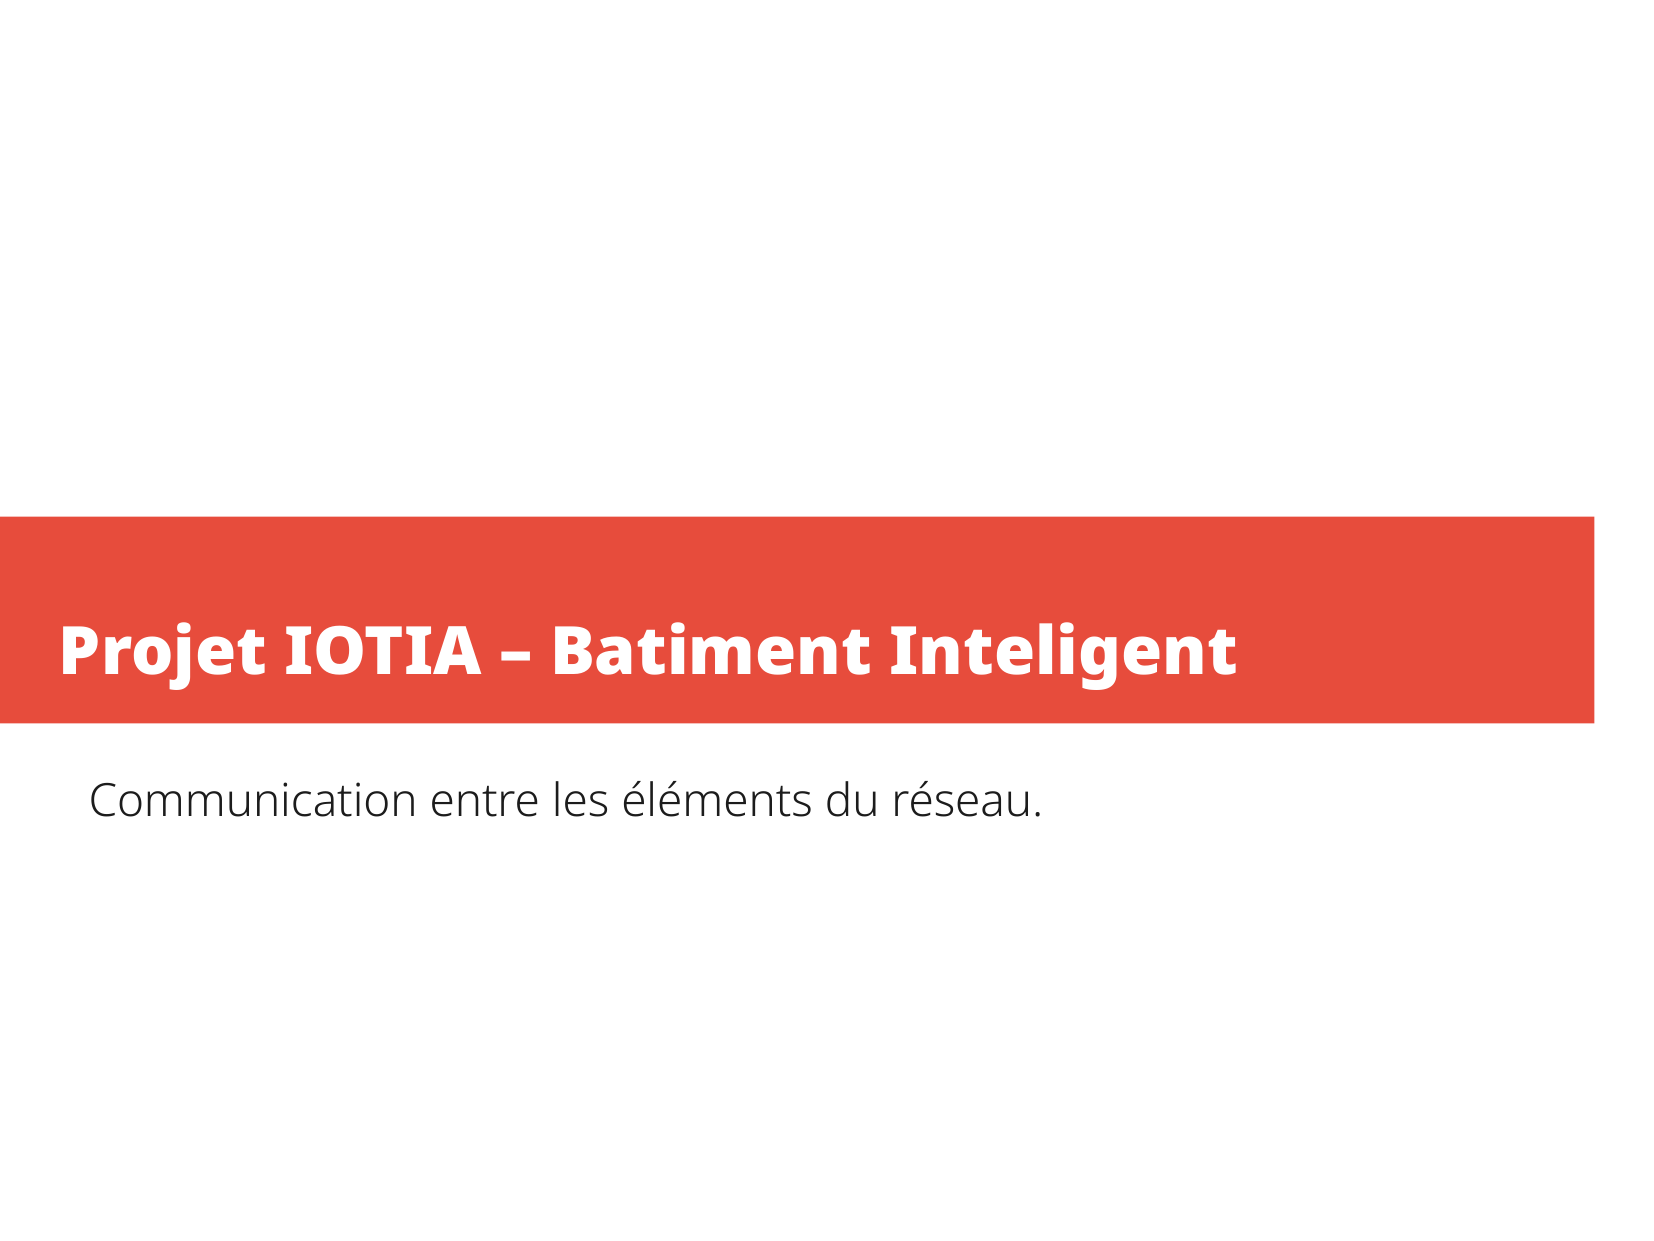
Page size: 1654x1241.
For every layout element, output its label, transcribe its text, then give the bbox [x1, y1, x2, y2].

title Projet IOTIA – Batiment Inteligent [59, 546, 1595, 694]
subtitle Communication entre les éléments du réseau. [88, 767, 1595, 1182]
